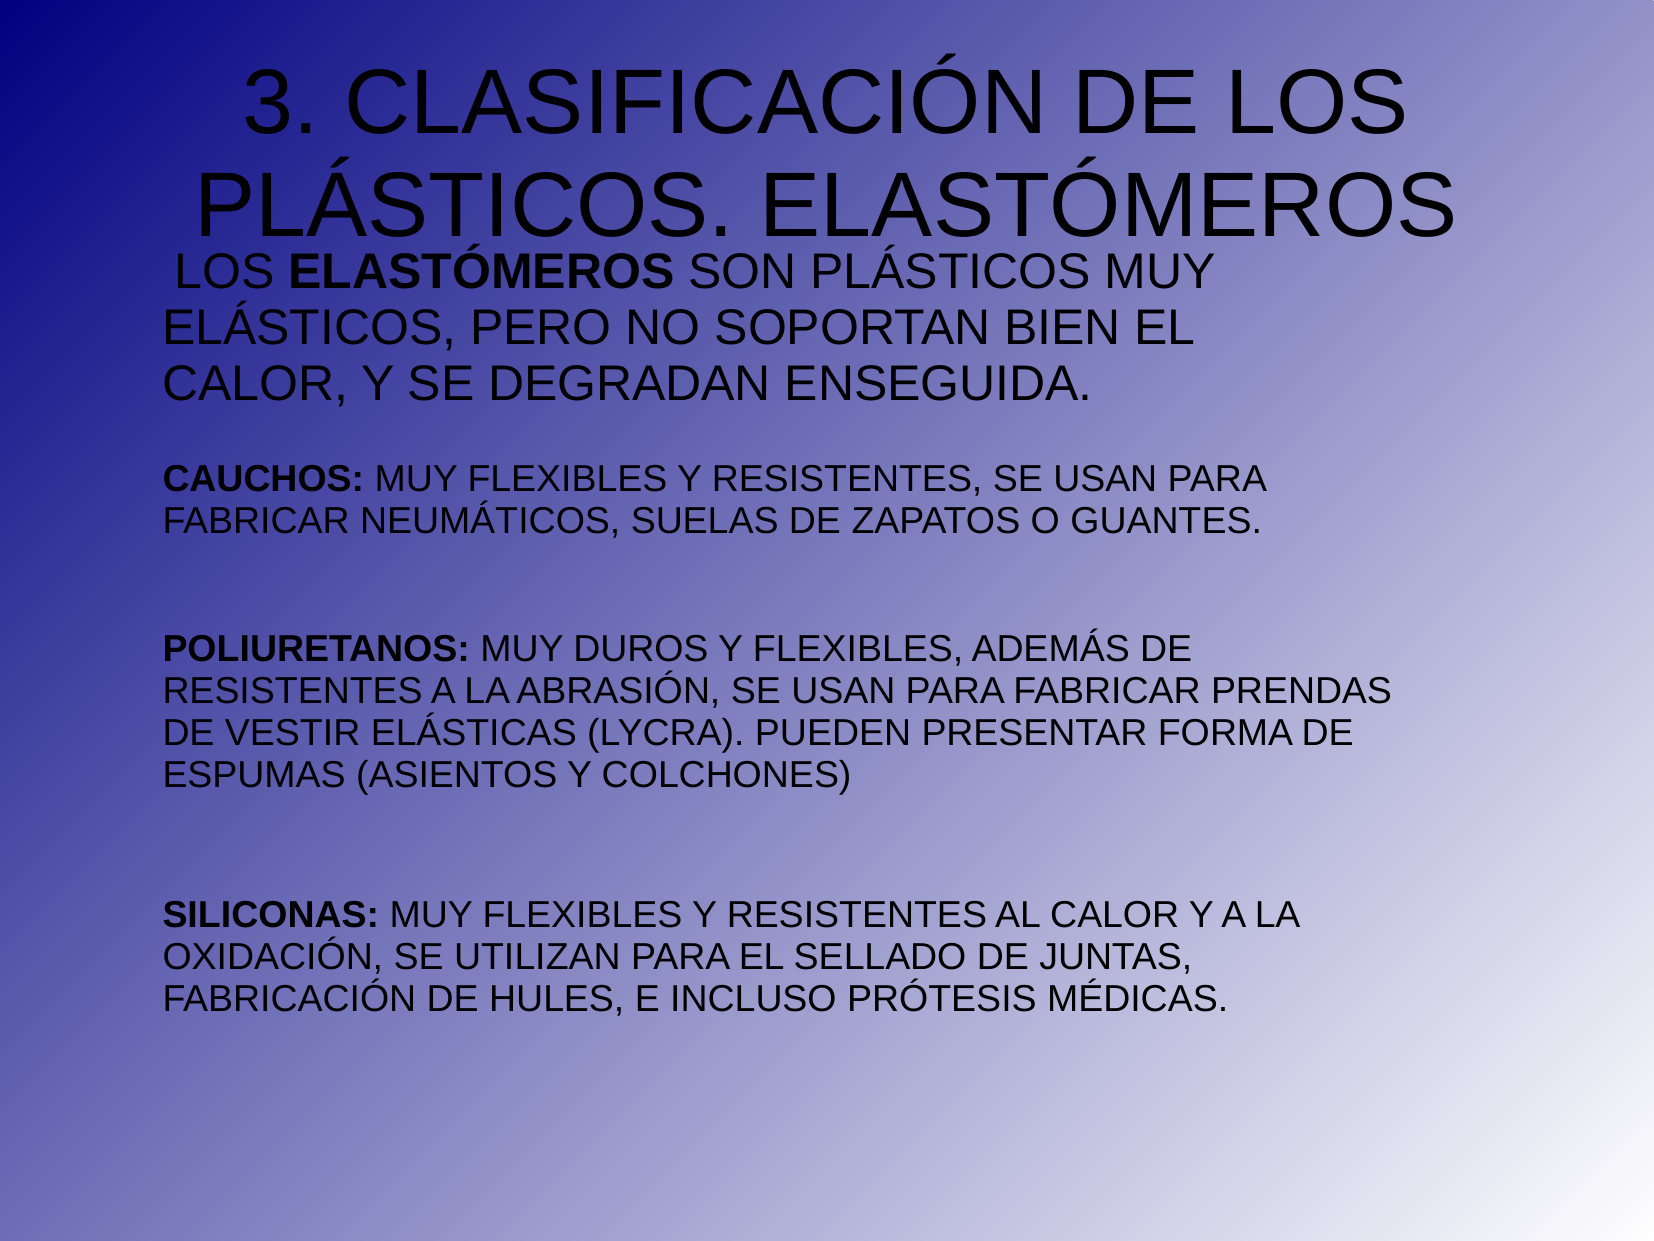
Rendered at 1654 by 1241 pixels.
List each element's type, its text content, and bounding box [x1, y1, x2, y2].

text_box SILICONAS: MUY FLEXIBLES Y RESISTENTES AL CALOR Y A LA OXIDACIÓN, SE UTILIZAN PARA EL SELLADO DE JUNTAS, FABRICACIÓN DE HULES, E INCLUSO PRÓTESIS MÉDICAS. [147, 885, 1418, 1028]
title 3. CLASIFICACIÓN DE LOS PLÁSTICOS. ELASTÓMEROS [82, 49, 1571, 257]
text_box CAUCHOS: MUY FLEXIBLES Y RESISTENTES, SE USAN PARA FABRICAR NEUMÁTICOS, SUELAS DE ZAPATOS O GUANTES. [147, 449, 1418, 550]
text_box LOS ELASTÓMEROS SON PLÁSTICOS MUY ELÁSTICOS, PERO NO SOPORTAN BIEN EL CALOR, Y SE DEGRADAN ENSEGUIDA. [147, 236, 1388, 449]
text_box POLIURETANOS: MUY DUROS Y FLEXIBLES, ADEMÁS DE RESISTENTES A LA ABRASIÓN, SE USAN PARA FABRICAR PRENDAS DE VESTIR ELÁSTICAS (LYCRA). PUEDEN PRESENTAR FORMA DE ESPUMAS (ASIENTOS Y COLCHONES) [147, 620, 1418, 805]
